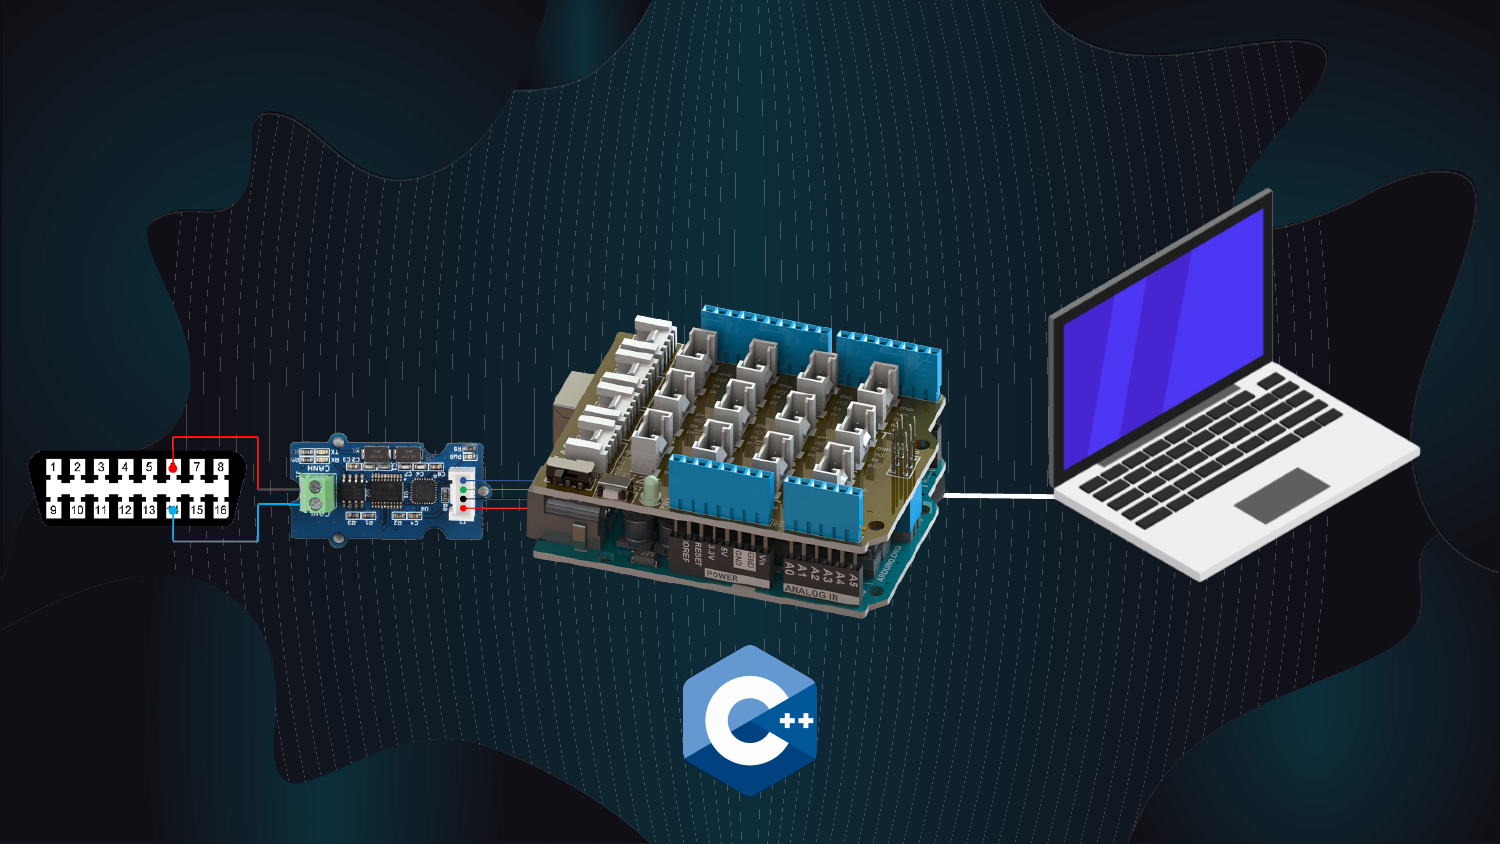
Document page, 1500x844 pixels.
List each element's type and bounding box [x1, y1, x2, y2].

picture [23, 99, 1500, 796]
